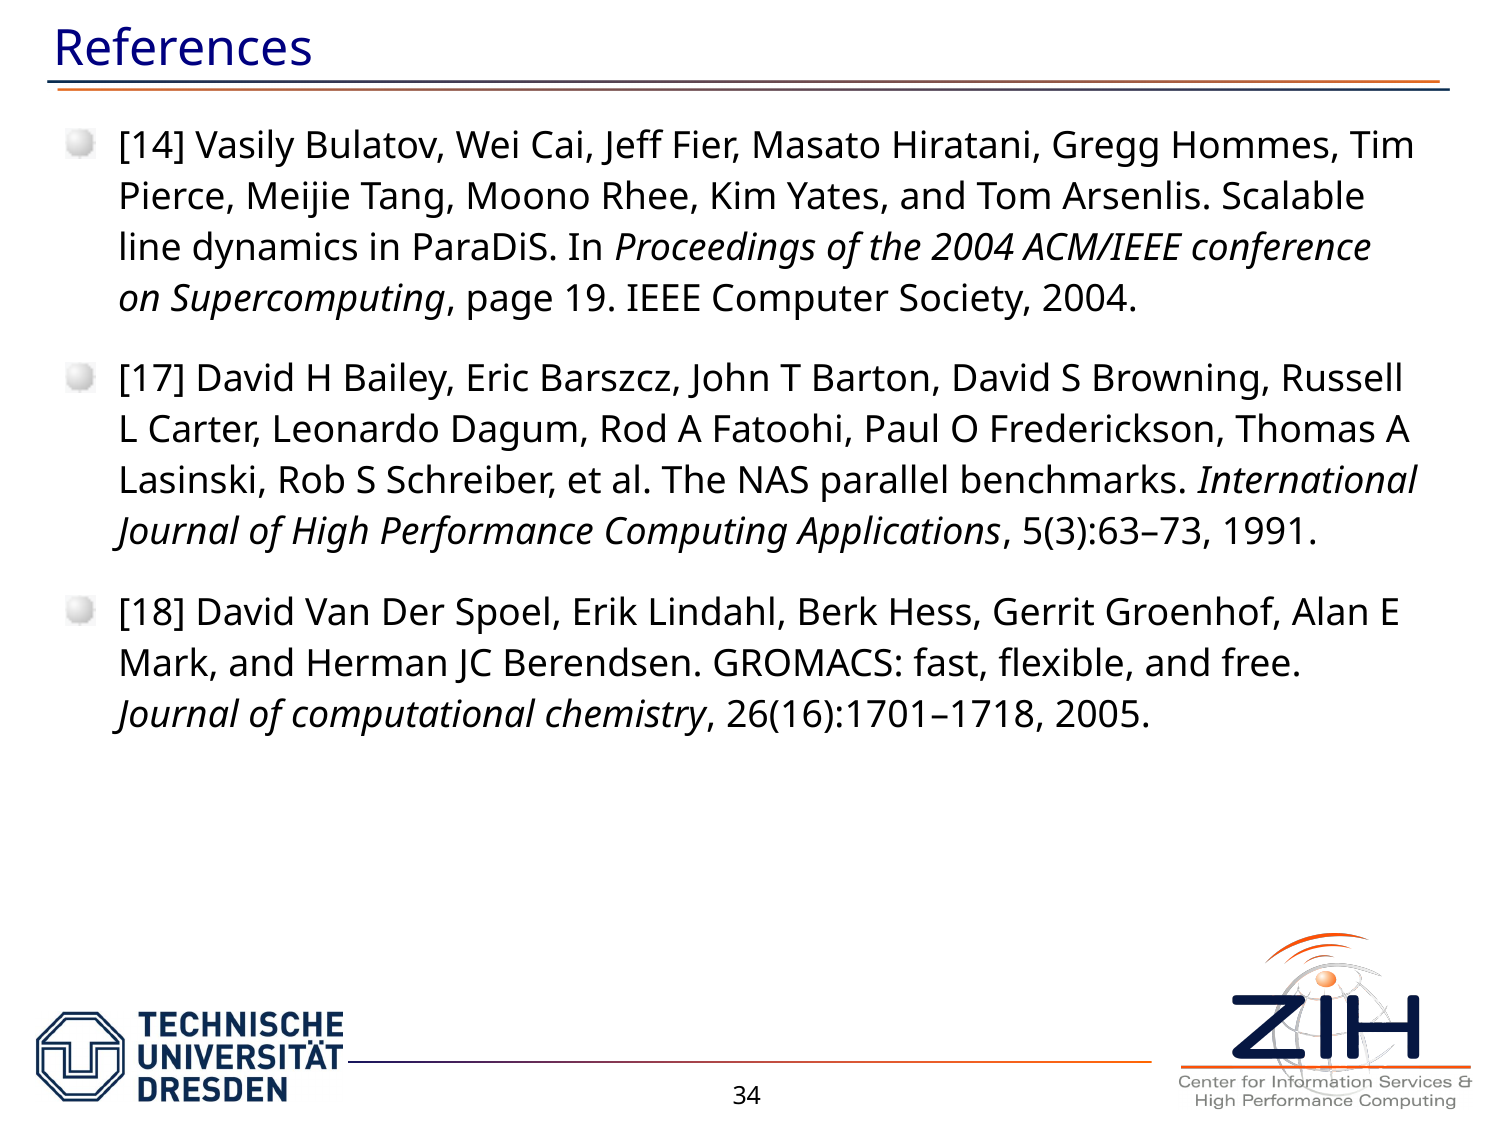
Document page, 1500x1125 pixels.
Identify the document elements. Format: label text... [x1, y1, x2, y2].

list [14] Vasily Bulatov, Wei Cai, Jeff Fier, Masato Hiratani, Gregg Hommes, Tim Pierce, Meijie Tang, Moono Rhee, Kim Yates, and Tom Arsenlis. Scalable line dynamics in ParaDiS. In Proceedings of the 2004 ACM/IEEE conference on Supercomputing, page 19. IEEE Computer Society, 2004. [17] David H Bailey, Eric Barszcz, John T Barton, David S Browning, Russell L Carter, Leonardo Dagum, Rod A Fatoohi, Paul O Frederickson, Thomas A Lasinski, Rob S Schreiber, et al. The NAS parallel benchmarks. International Journal of High Performance Computing Applications, 5(3):63–73, 1991. [18] David Van Der Spoel, Erik Lindahl, Berk Hess, Gerrit Groenhof, Alan E Mark, and Herman JC Berendsen. GROMACS: fast, flexible, and free. Journal of computational chemistry, 26(16):1701–1718, 2005. [29, 118, 1418, 861]
title References [53, 12, 1453, 81]
picture [1178, 933, 1473, 1110]
picture [35, 1011, 343, 1102]
picture [47, 80, 1450, 91]
